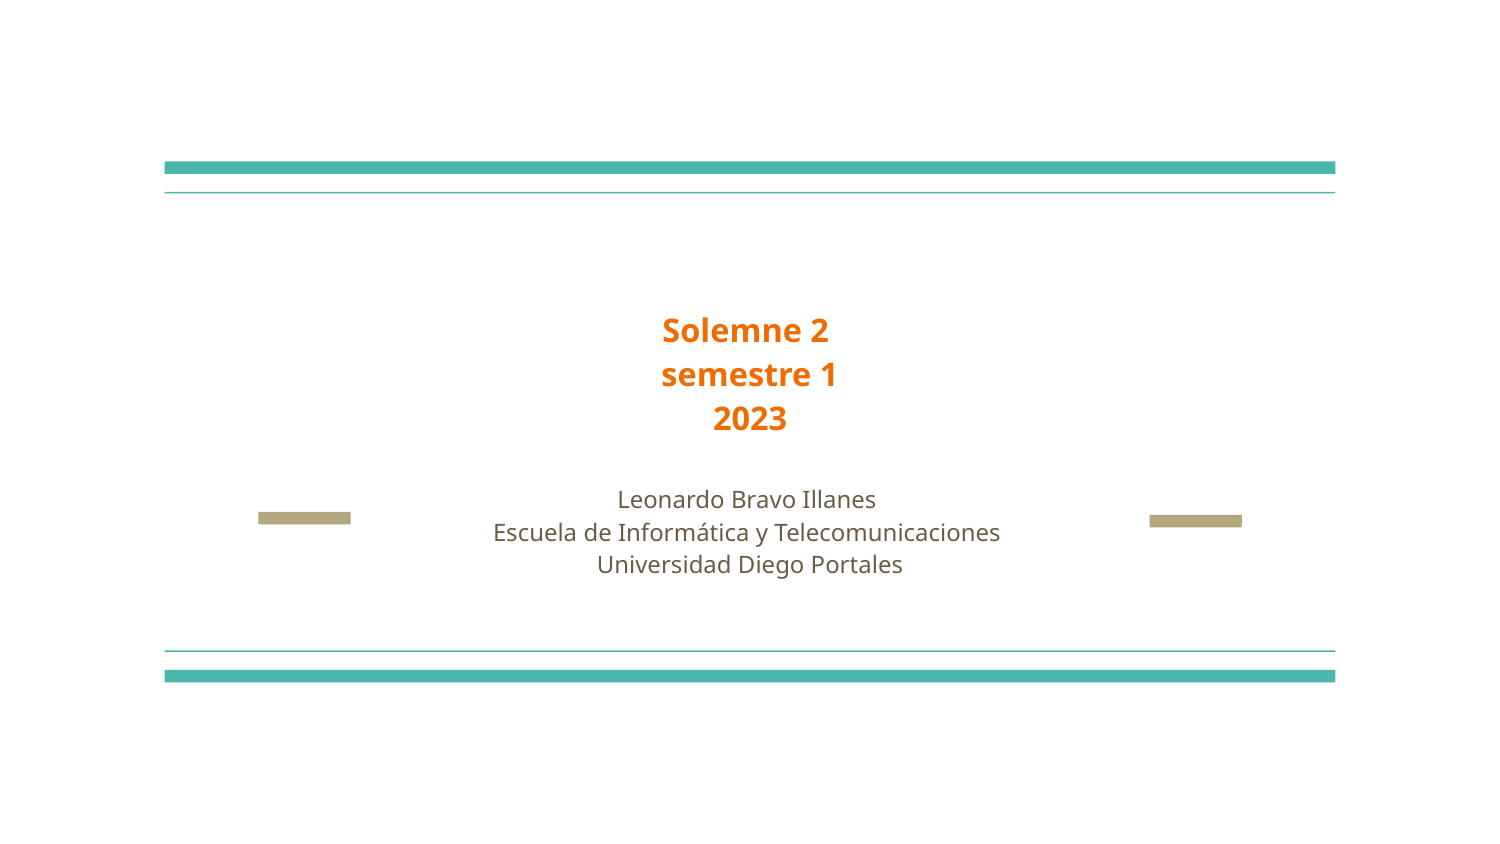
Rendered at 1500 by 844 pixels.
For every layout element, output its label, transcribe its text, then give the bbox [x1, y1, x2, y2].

title Solemne 2 semestre 1 2023 [164, 287, 1336, 456]
subtitle Leonardo Bravo Illanes Escuela de Informática y Telecomunicaciones Universidad Diego Portales [350, 467, 1150, 598]
